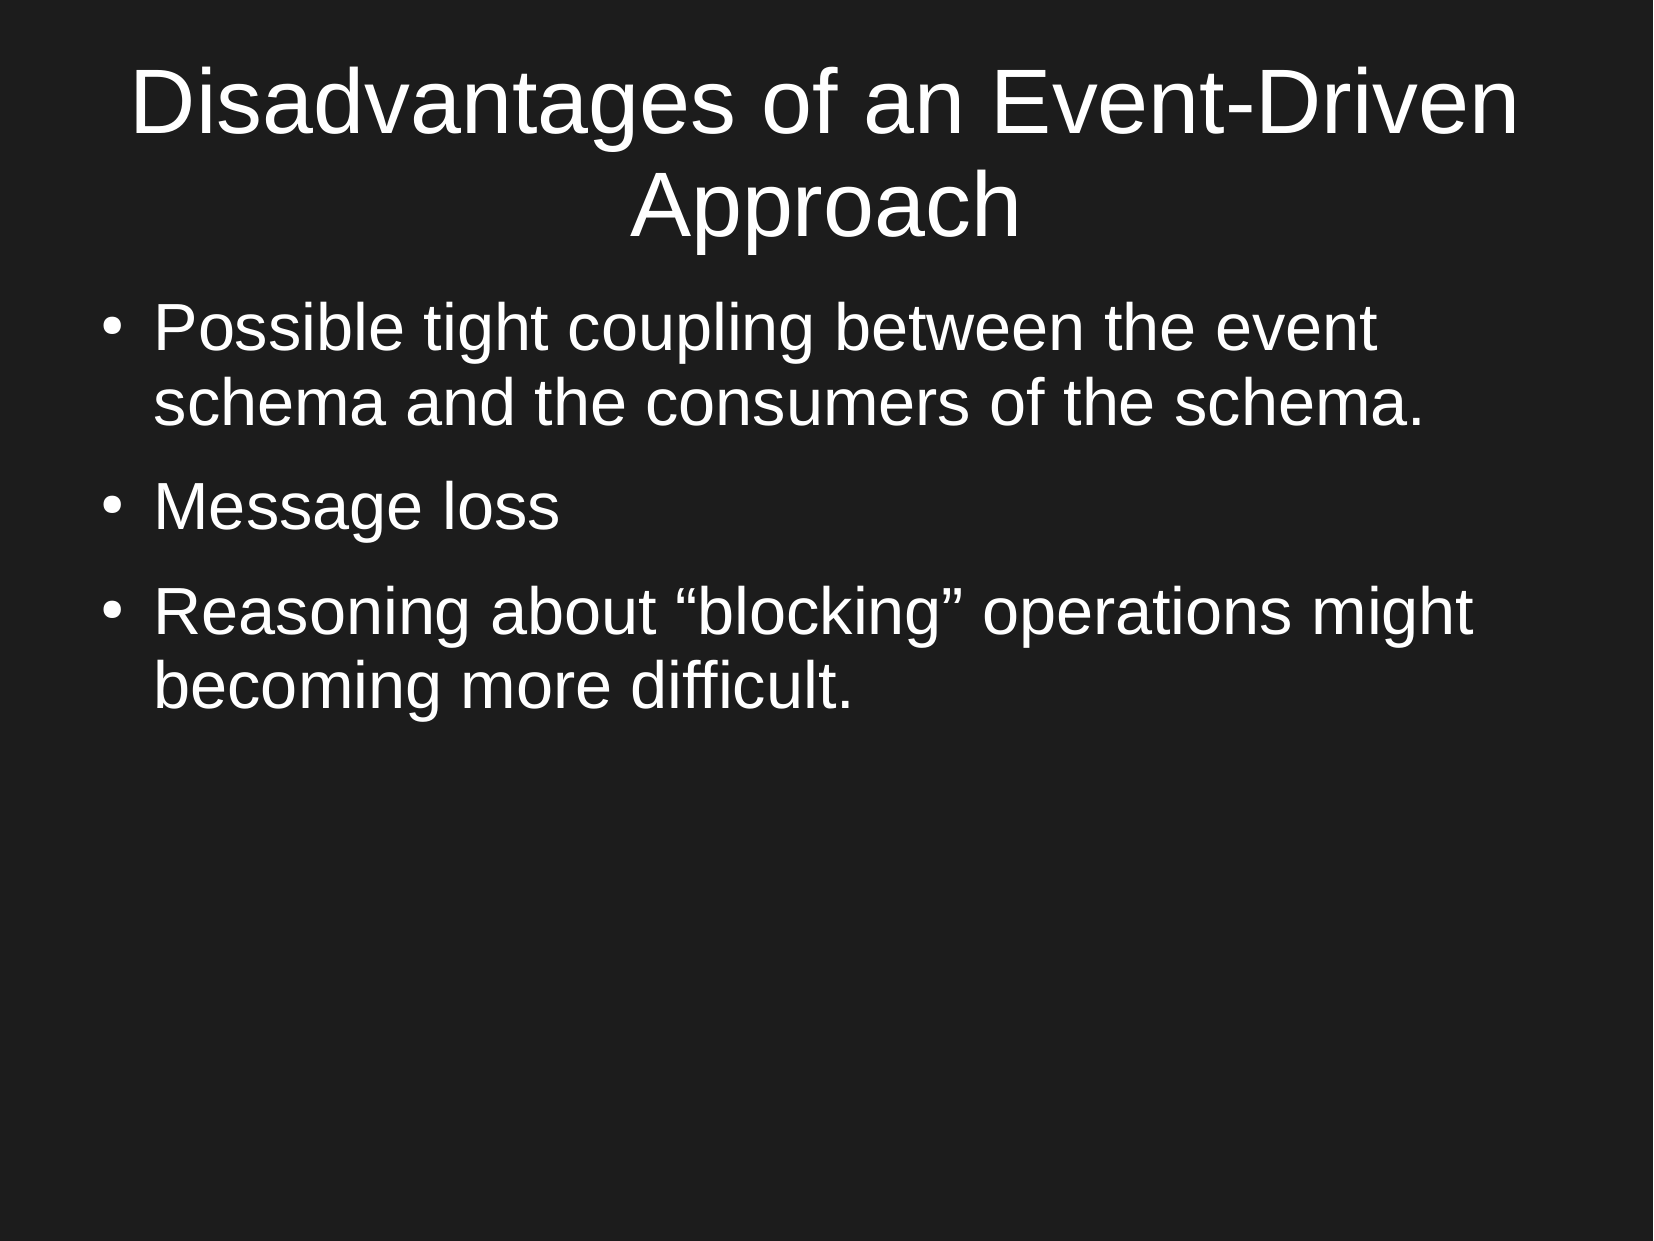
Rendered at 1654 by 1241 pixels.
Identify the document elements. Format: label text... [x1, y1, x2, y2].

title Disadvantages of an Event-Driven Approach [82, 49, 1571, 257]
list Possible tight coupling between the event schema and the consumers of the schema. Message loss Reasoning about “blocking” operations might becoming more difficult. [82, 290, 1571, 1010]
